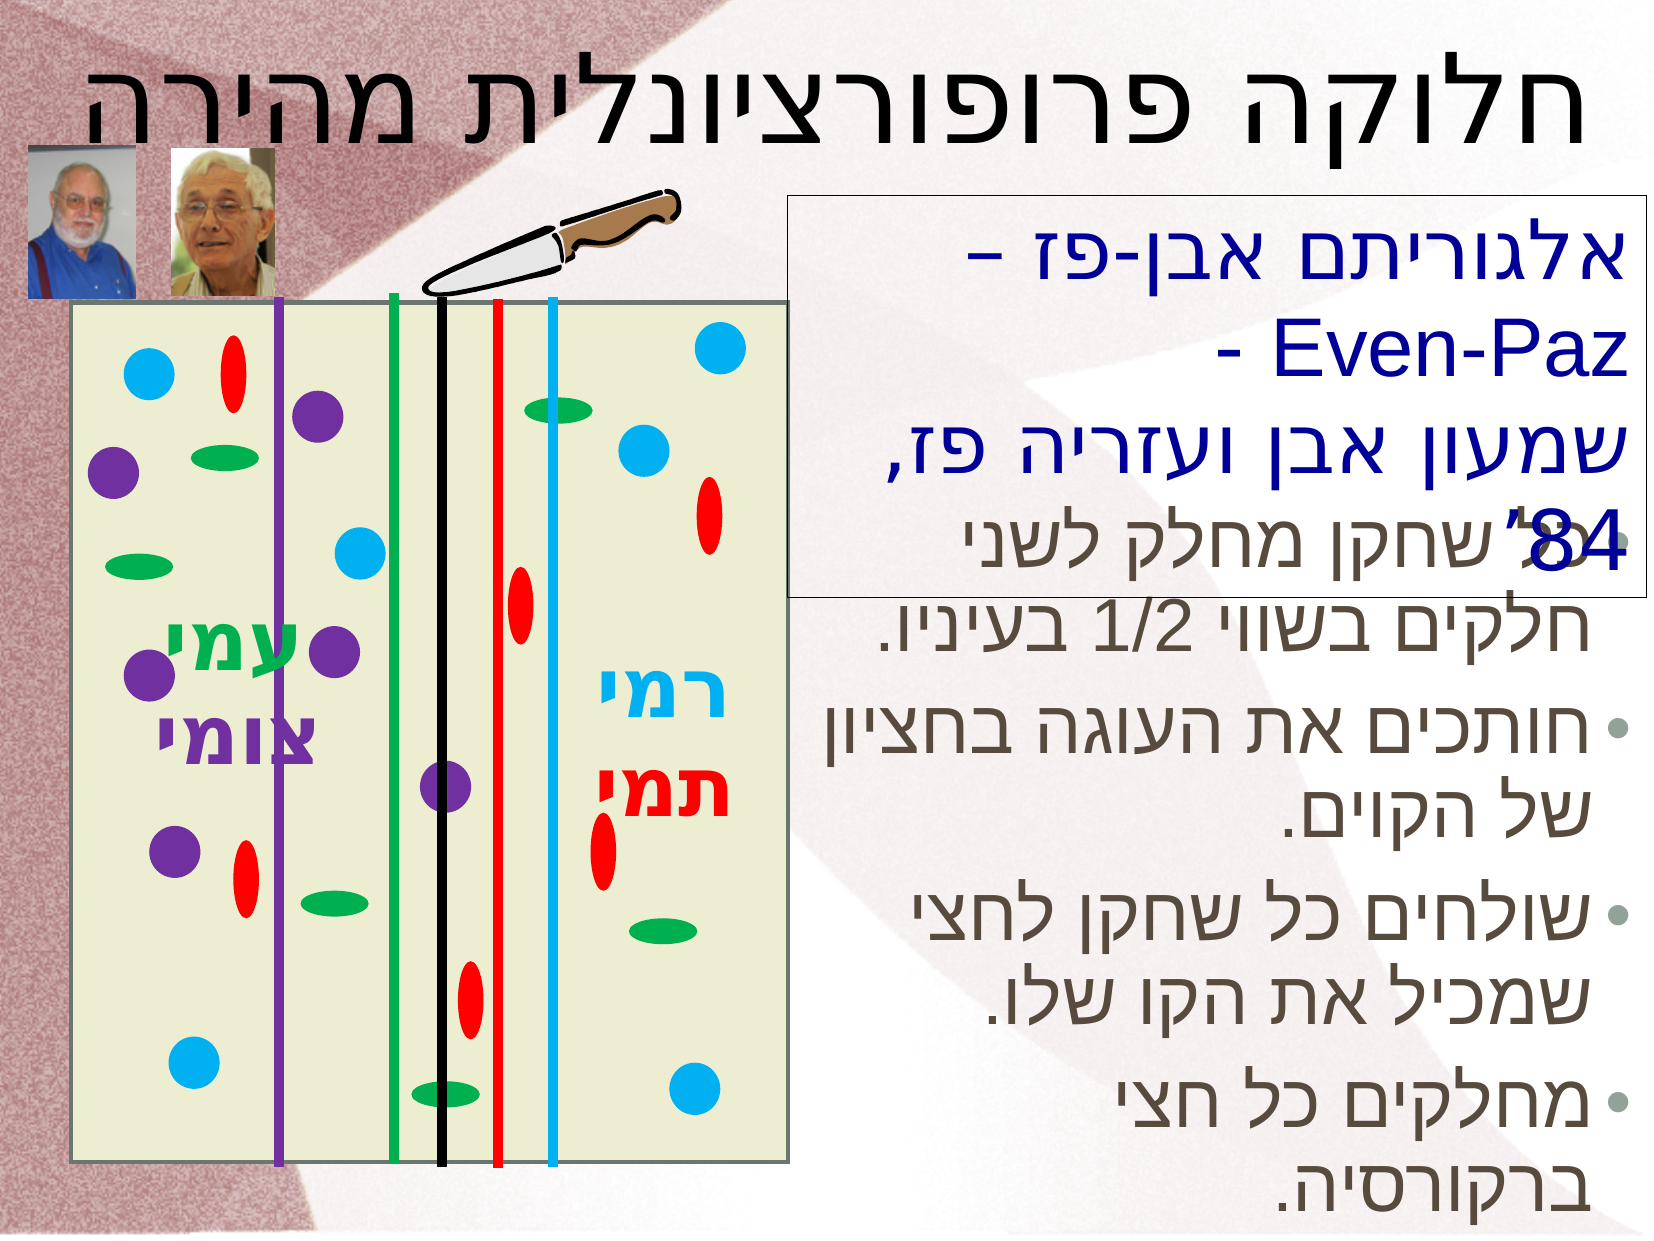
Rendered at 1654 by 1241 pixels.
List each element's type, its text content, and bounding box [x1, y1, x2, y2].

text_box עמי [113, 579, 320, 673]
text_box רמי [546, 626, 747, 725]
text_box [503, 302, 548, 1162]
text_box כל שחקן מחלק לשני חלקים בשווי 1/2 בעיניו. חותכים את העוגה בחציון של הקוים. שולחים כל שחקן לחצי שמכיל את הקו שלו. מחלקים כל חצי ברקורסיה. [788, 492, 1646, 597]
text_box אלגוריתם אבן-פז – Even-Paz - שמעון אבן ועזריה פז, 84’ [787, 195, 1647, 492]
text_box צומי [104, 673, 338, 790]
text_box [284, 302, 389, 1162]
text_box תמי [543, 725, 751, 842]
title חלוקה פרופורציונלית מהירה [0, 0, 1654, 188]
text_box [447, 302, 493, 1162]
text_box [71, 302, 274, 1162]
text_box [558, 302, 787, 1162]
picture [0, 145, 1654, 1241]
text_box [399, 302, 437, 1162]
text_box כל שחקן מחלק לשני חלקים בשווי 1/2 בעיניו. חותכים את העוגה בחציון של הקוים. שולחים כל שחקן לחצי שמכיל את הקו שלו. מחלקים כל חצי ברקורסיה. [787, 491, 1654, 1231]
